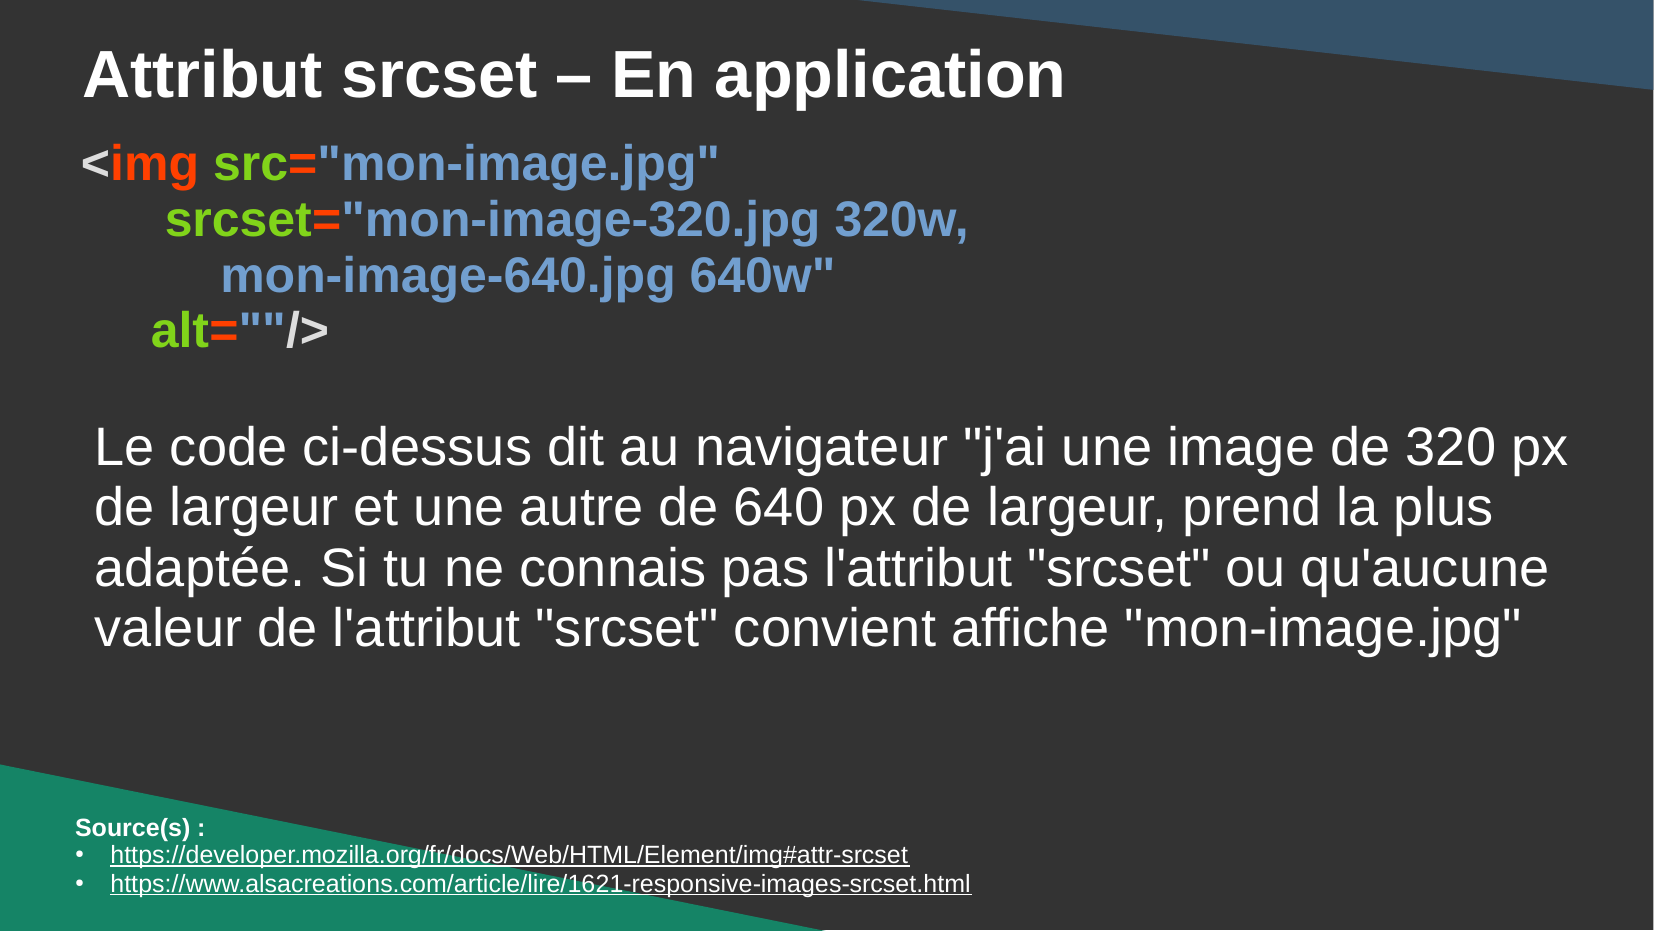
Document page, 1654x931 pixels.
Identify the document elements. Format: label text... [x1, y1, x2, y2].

title Le code ci-dessus dit au navigateur "j'ai une image de 320 px de largeur et une autre de 640 px de largeur, prend la plus adaptée. Si tu ne connais pas l'attribut "srcset" ou qu'aucune valeur de l'attribut "srcset" convient affiche "mon-image.jpg" [94, 416, 1583, 659]
list <img src="mon-image.jpg" srcset="mon-image-320.jpg 320w, mon-image-640.jpg 640w" alt=""/> [80, 135, 1605, 381]
text_box Source(s) : https://developer.mozilla.org/fr/docs/Web/HTML/Element/img#attr-srcset https://www.alsacreations.com/article/lire/1621-responsive-images-srcset.html [60, 805, 1546, 931]
text_box [857, 0, 1654, 90]
title Attribut srcset – En application [82, 37, 1571, 122]
text_box [0, 764, 202, 931]
